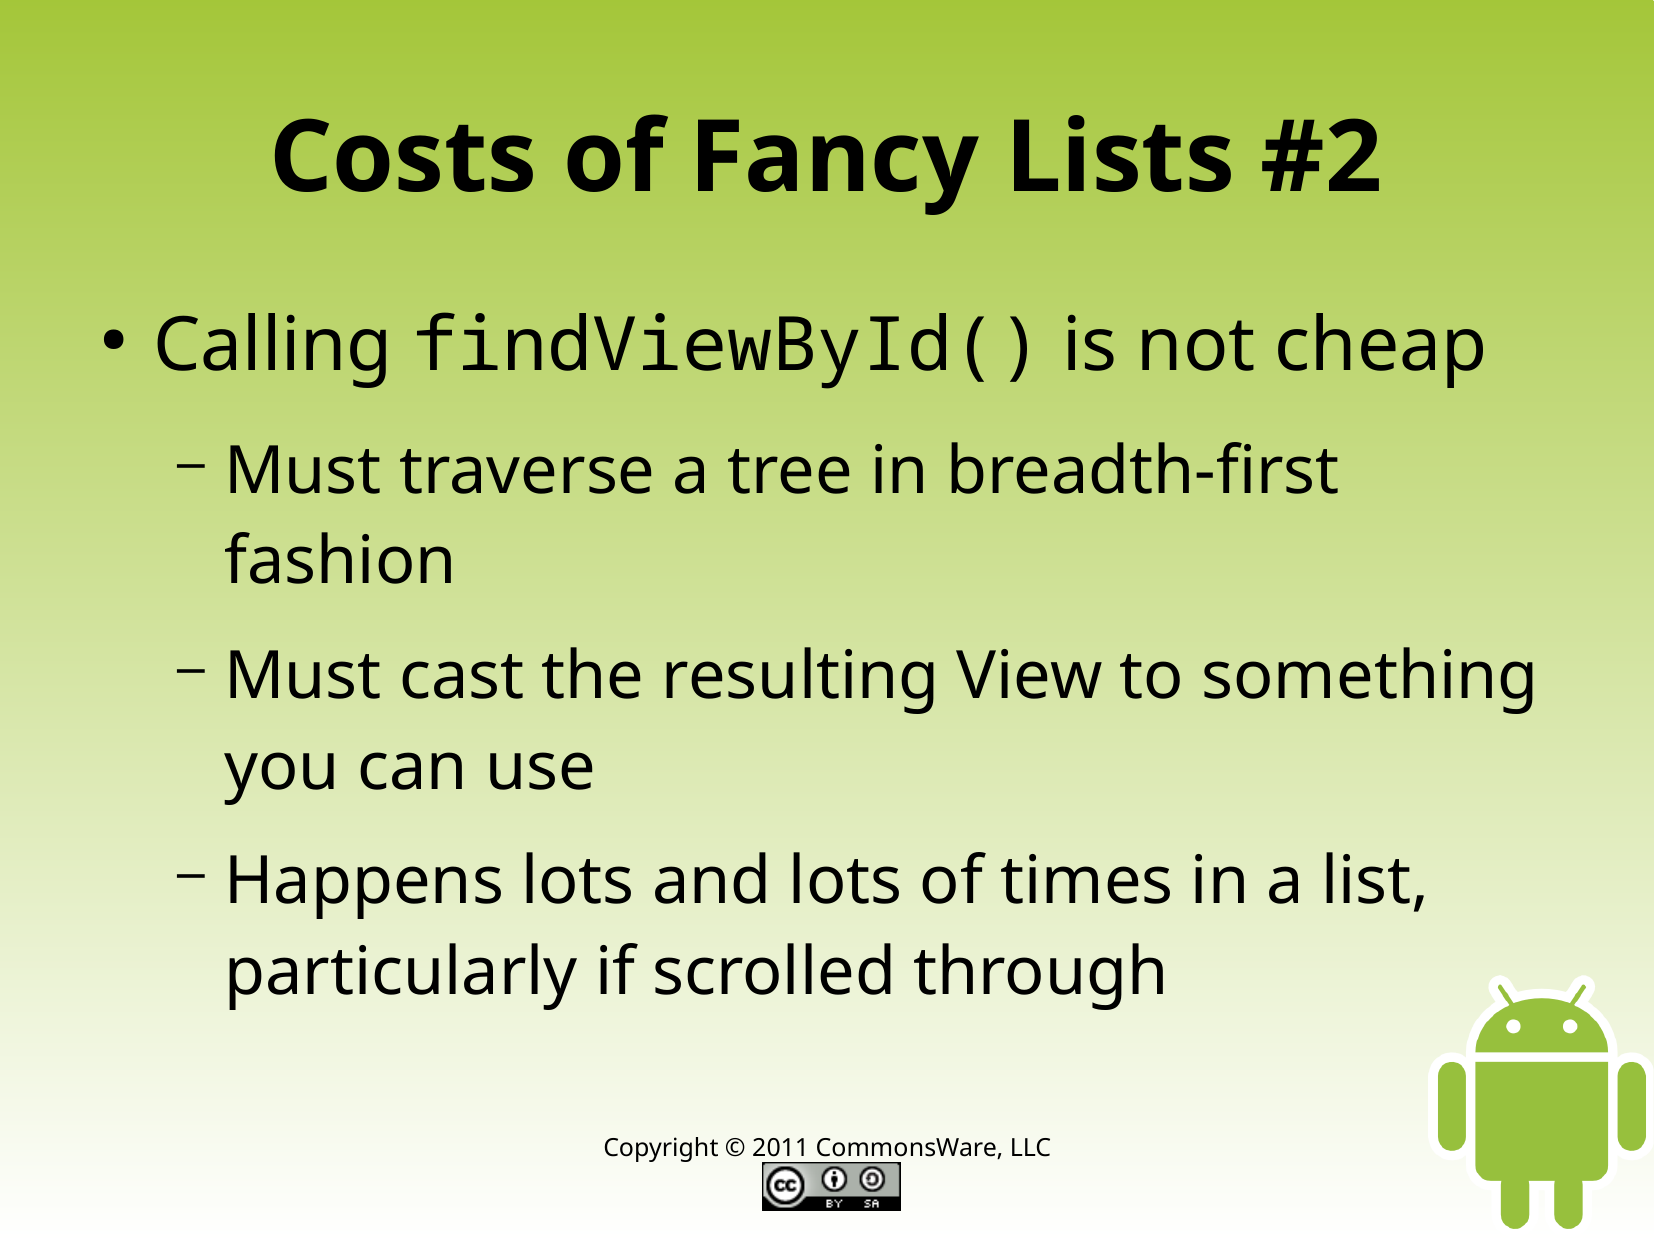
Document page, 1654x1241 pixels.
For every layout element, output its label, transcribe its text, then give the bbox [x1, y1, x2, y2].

picture [1428, 975, 1654, 1238]
picture [762, 1162, 901, 1211]
title Costs of Fancy Lists #2 [82, 49, 1571, 257]
list Calling findViewById() is not cheap Must traverse a tree in breadth-first fashion Must cast the resulting View to something you can use Happens lots and lots of times in a list, particularly if scrolled through [82, 290, 1571, 867]
